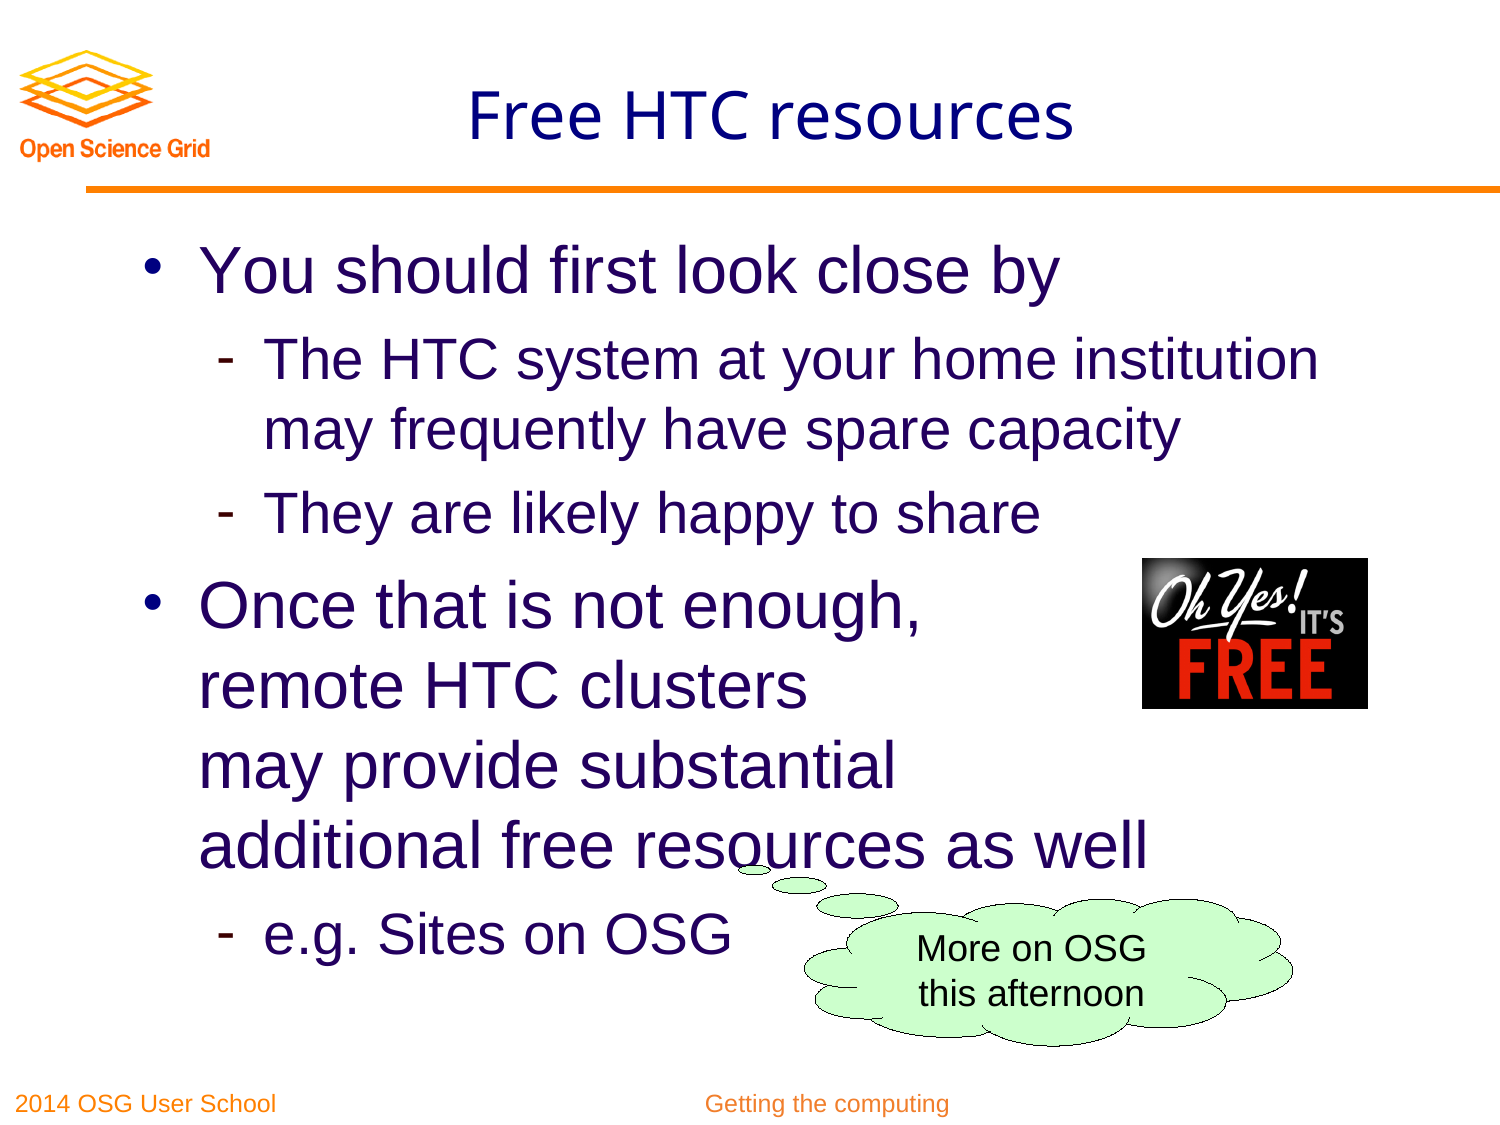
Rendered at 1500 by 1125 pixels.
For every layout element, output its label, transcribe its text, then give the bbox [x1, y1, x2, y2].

picture [0, 27, 201, 179]
list You should first look close by The HTC system at your home institution may frequently have spare capacity They are likely happy to share Once that is not enough, remote HTC clusters may provide substantial additional free resources as well e.g. Sites on OSG [127, 218, 1448, 1079]
text_box More on OSG this afternoon [804, 893, 1293, 1047]
title Free HTC resources [201, 18, 1342, 207]
picture [1142, 558, 1368, 709]
text_box More on OSG this afternoon [772, 877, 827, 894]
